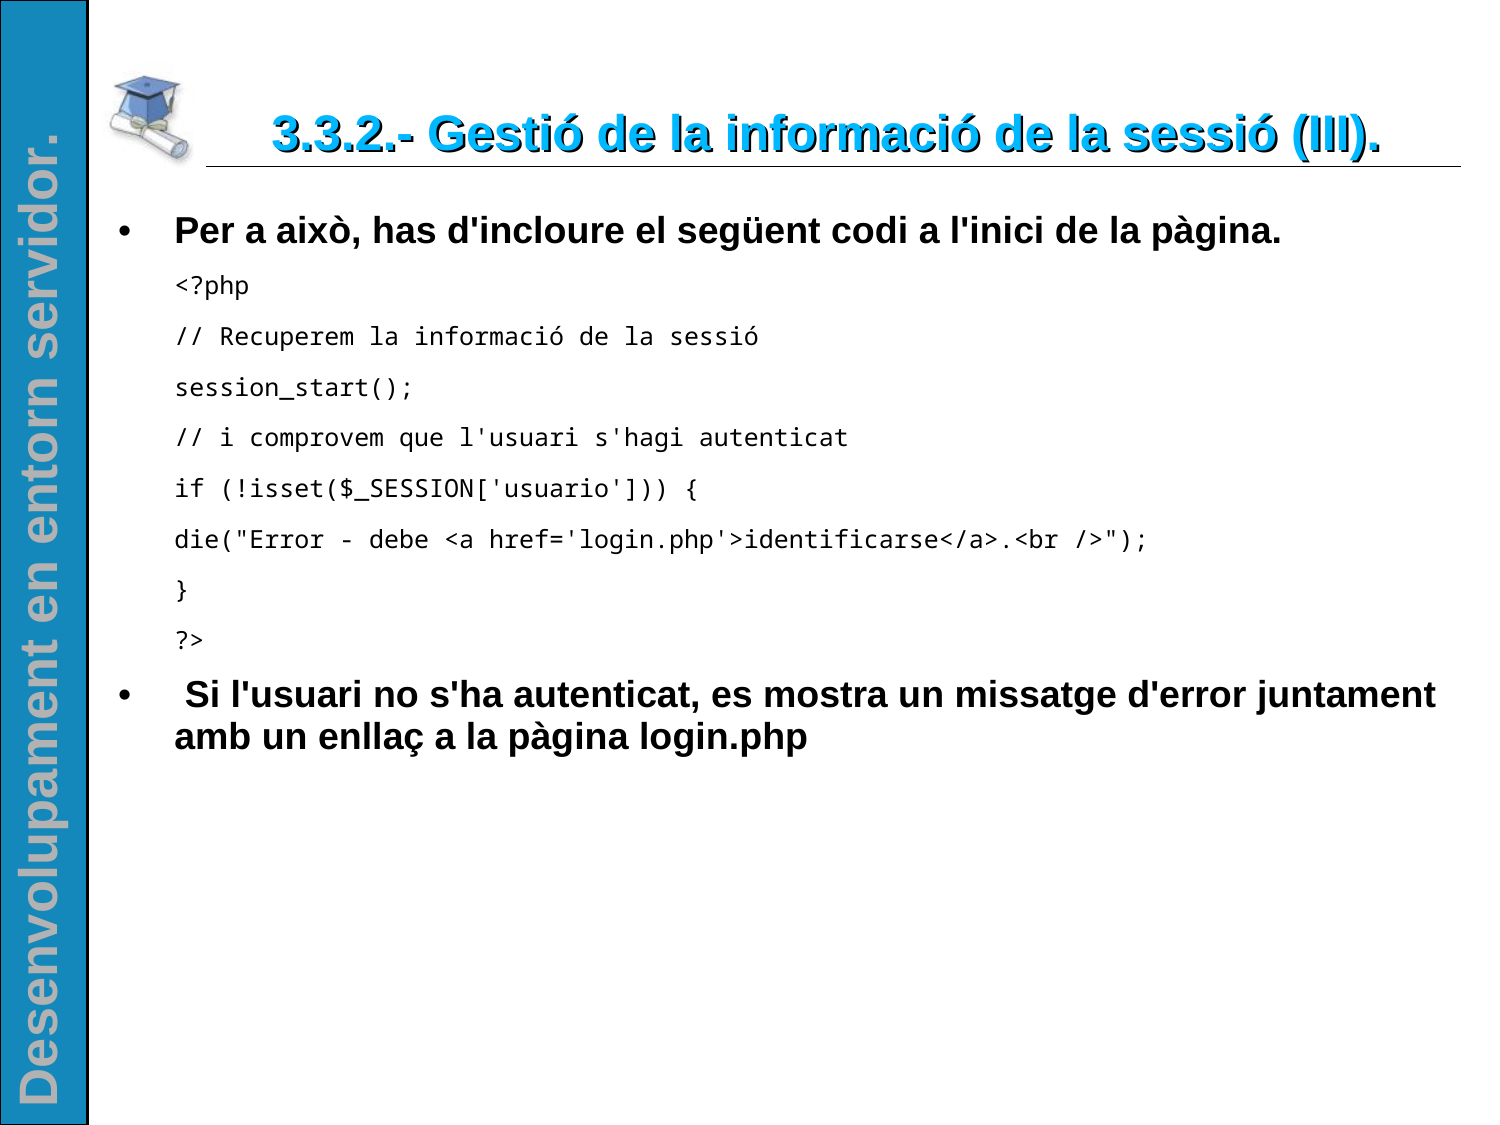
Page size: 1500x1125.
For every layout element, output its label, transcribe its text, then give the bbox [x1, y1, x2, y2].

title 3.3.2.- Gestió de la informació de la sessió (III). [206, 88, 1447, 178]
picture [93, 61, 206, 174]
list Per a això, has d'incloure el següent codi a l'inici de la pàgina. <?php // Recuperem la informació de la sessió session_start(); // i comprovem que l'usuari s'hagi autenticat if (!isset($_SESSION['usuario'])) { die("Error - debe <a href='login.php'>identificarse</a>.<br />"); } ?> Si l'usuari no s'ha autenticat, es mostra un missatge d'error juntament amb un enllaç a la pàgina login.php [118, 209, 1477, 1093]
